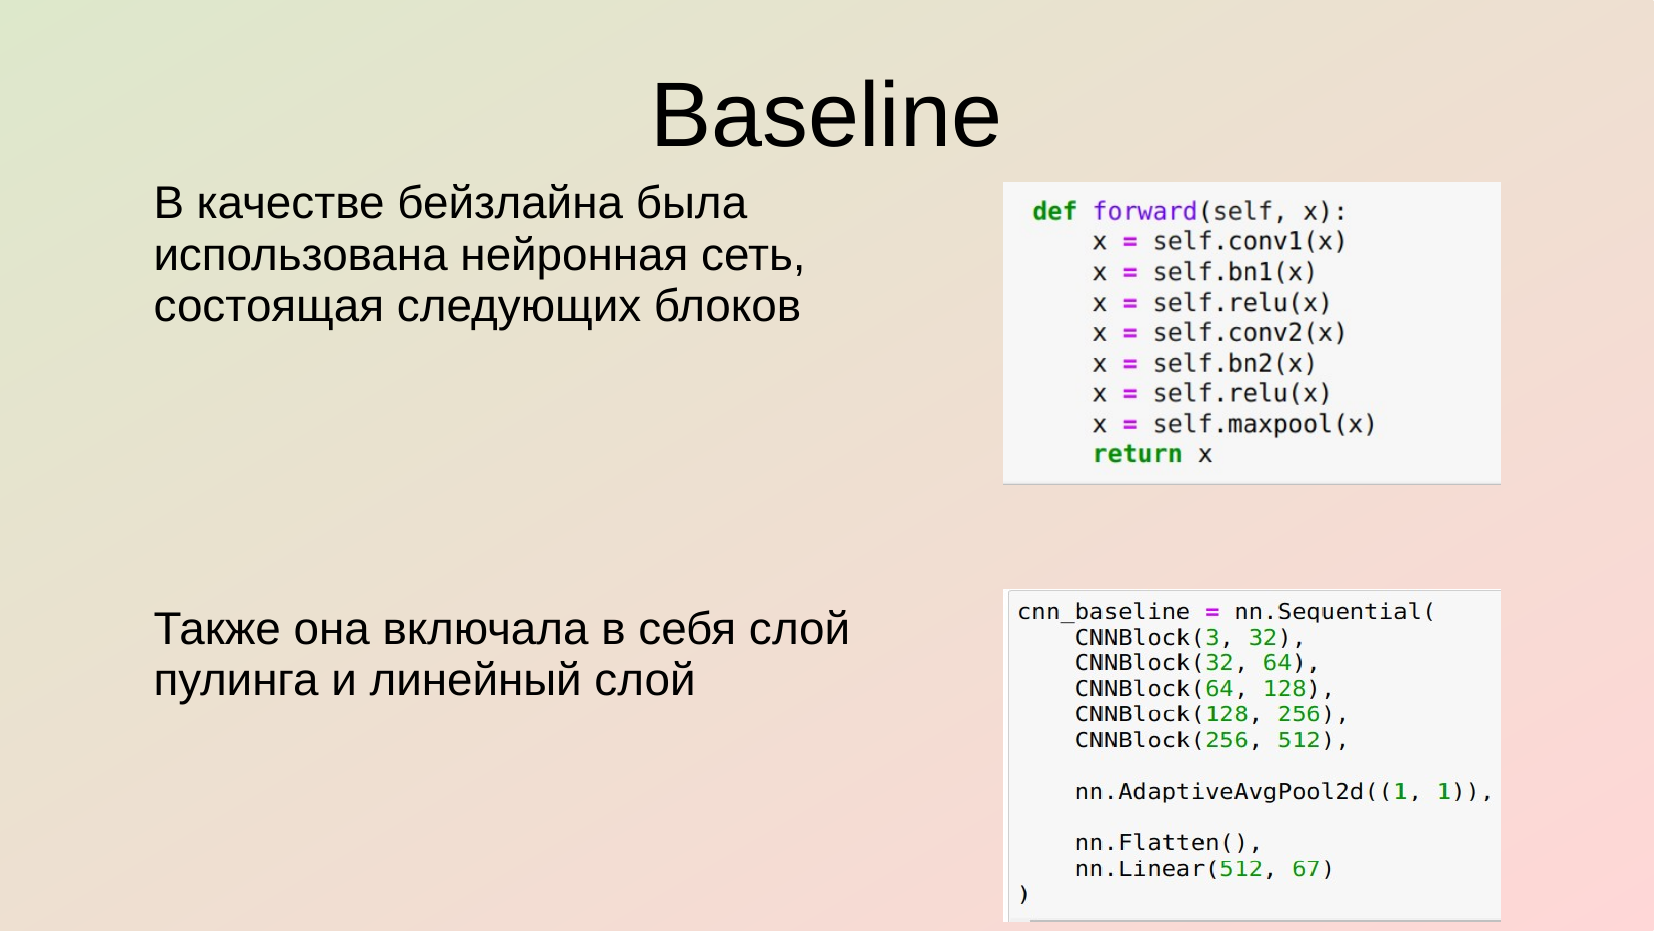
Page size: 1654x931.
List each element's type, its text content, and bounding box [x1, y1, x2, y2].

picture [1003, 589, 1501, 922]
title Baseline [82, 37, 1571, 193]
picture [1003, 182, 1501, 485]
list В качестве бейзлайна была использована нейронная сеть, состоящая следующих блоков Также она включала в себя слой пулинга и линейный слой [82, 177, 957, 717]
